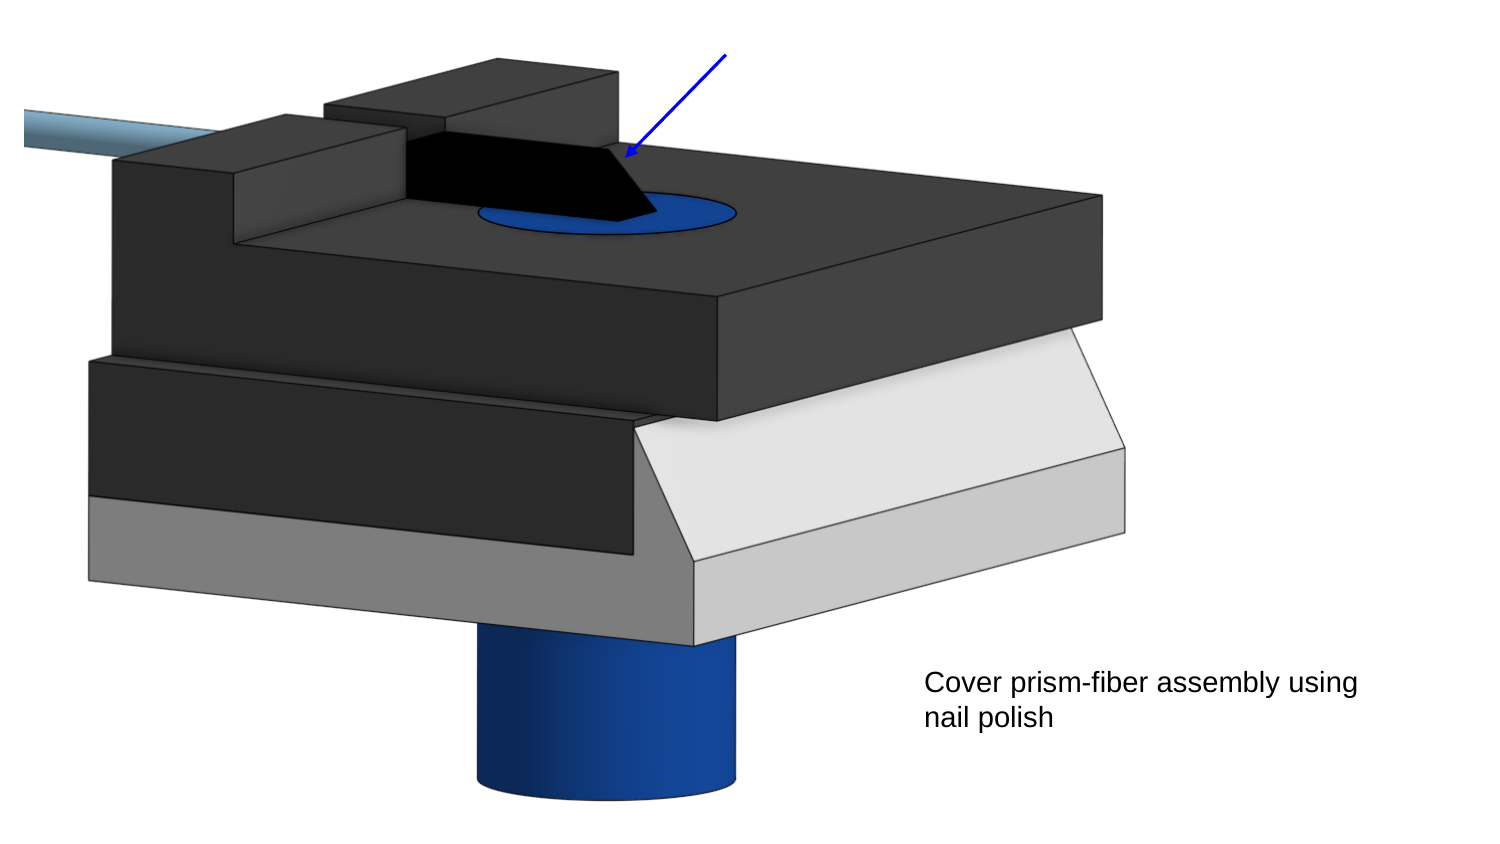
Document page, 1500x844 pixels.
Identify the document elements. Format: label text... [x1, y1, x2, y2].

text_box Cover prism-fiber assembly using nail polish [909, 648, 1398, 749]
picture [24, 24, 1140, 819]
